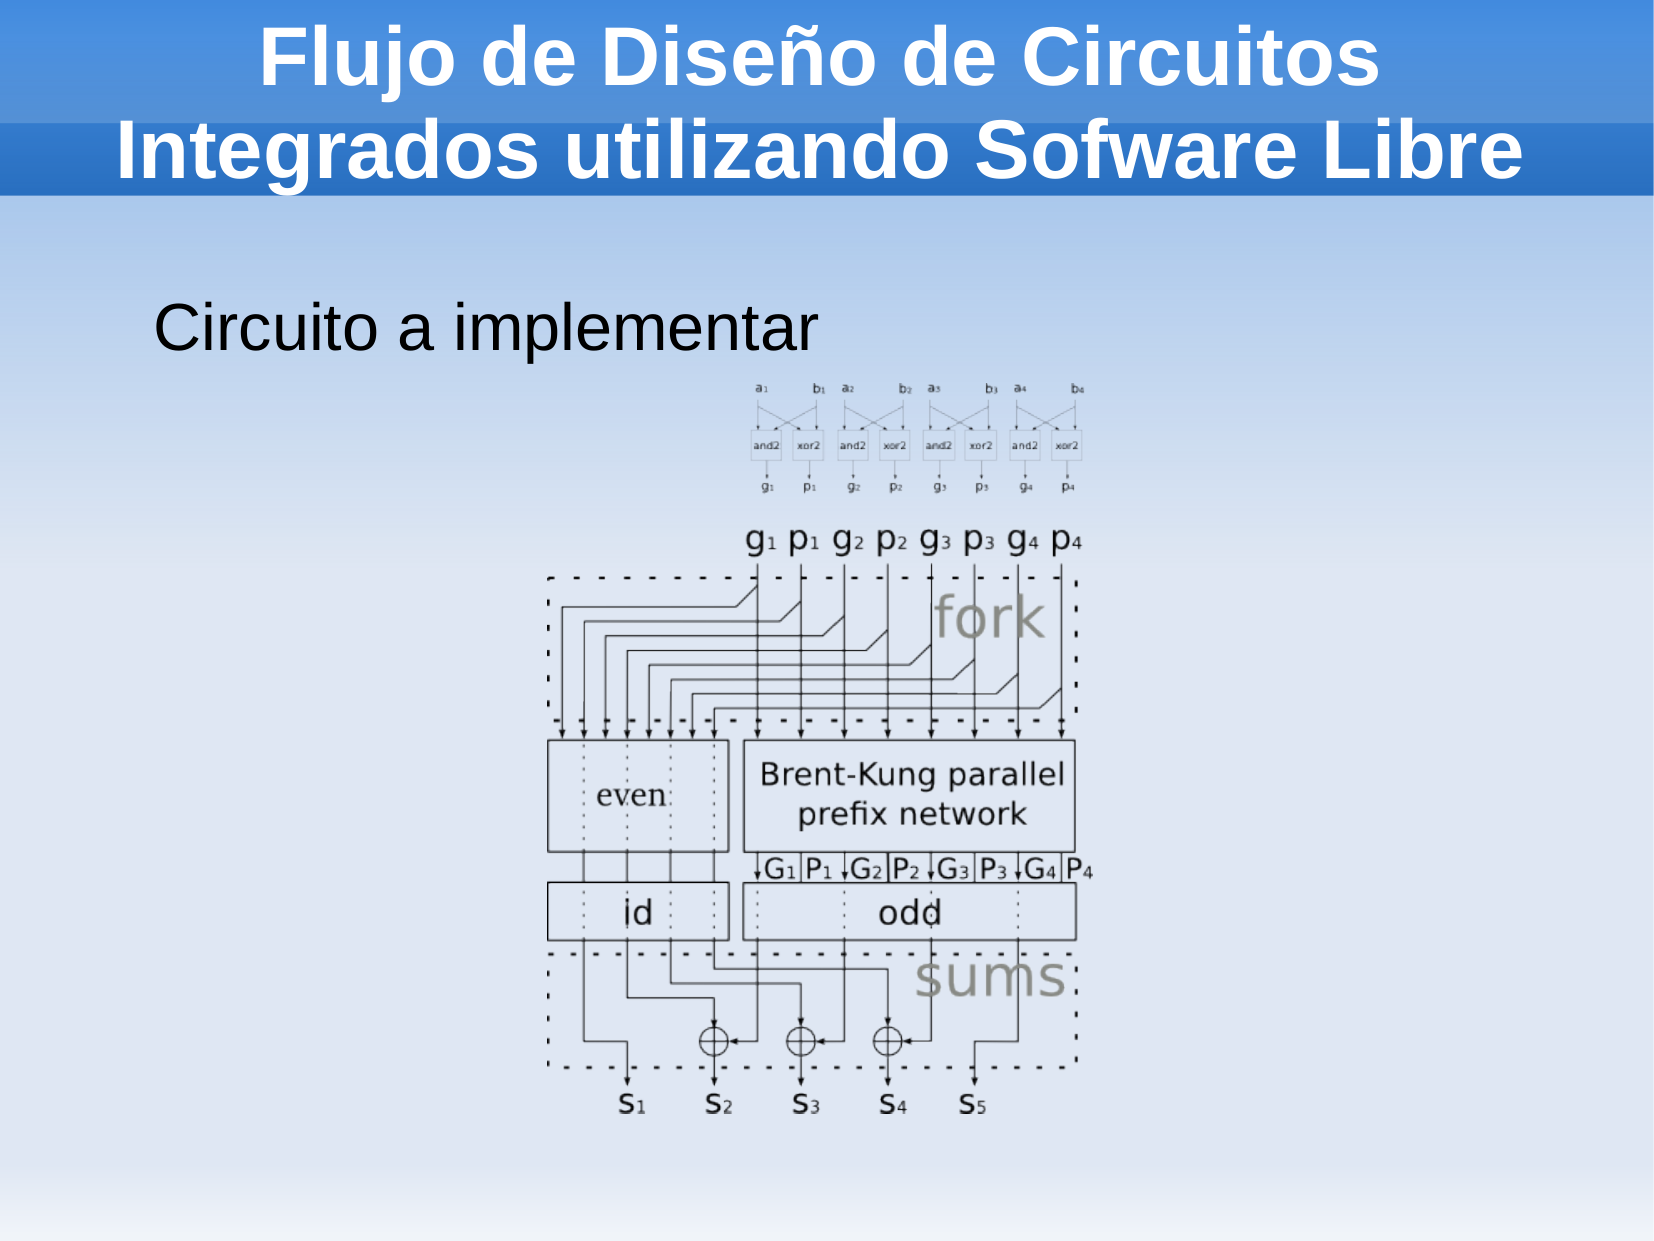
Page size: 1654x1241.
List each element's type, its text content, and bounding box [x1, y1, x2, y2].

list Circuito a implementar [82, 290, 809, 1109]
title Flujo de Diseño de Circuitos Integrados utilizando Sofware Libre [76, 0, 1565, 208]
picture [0, 0, 1654, 1241]
